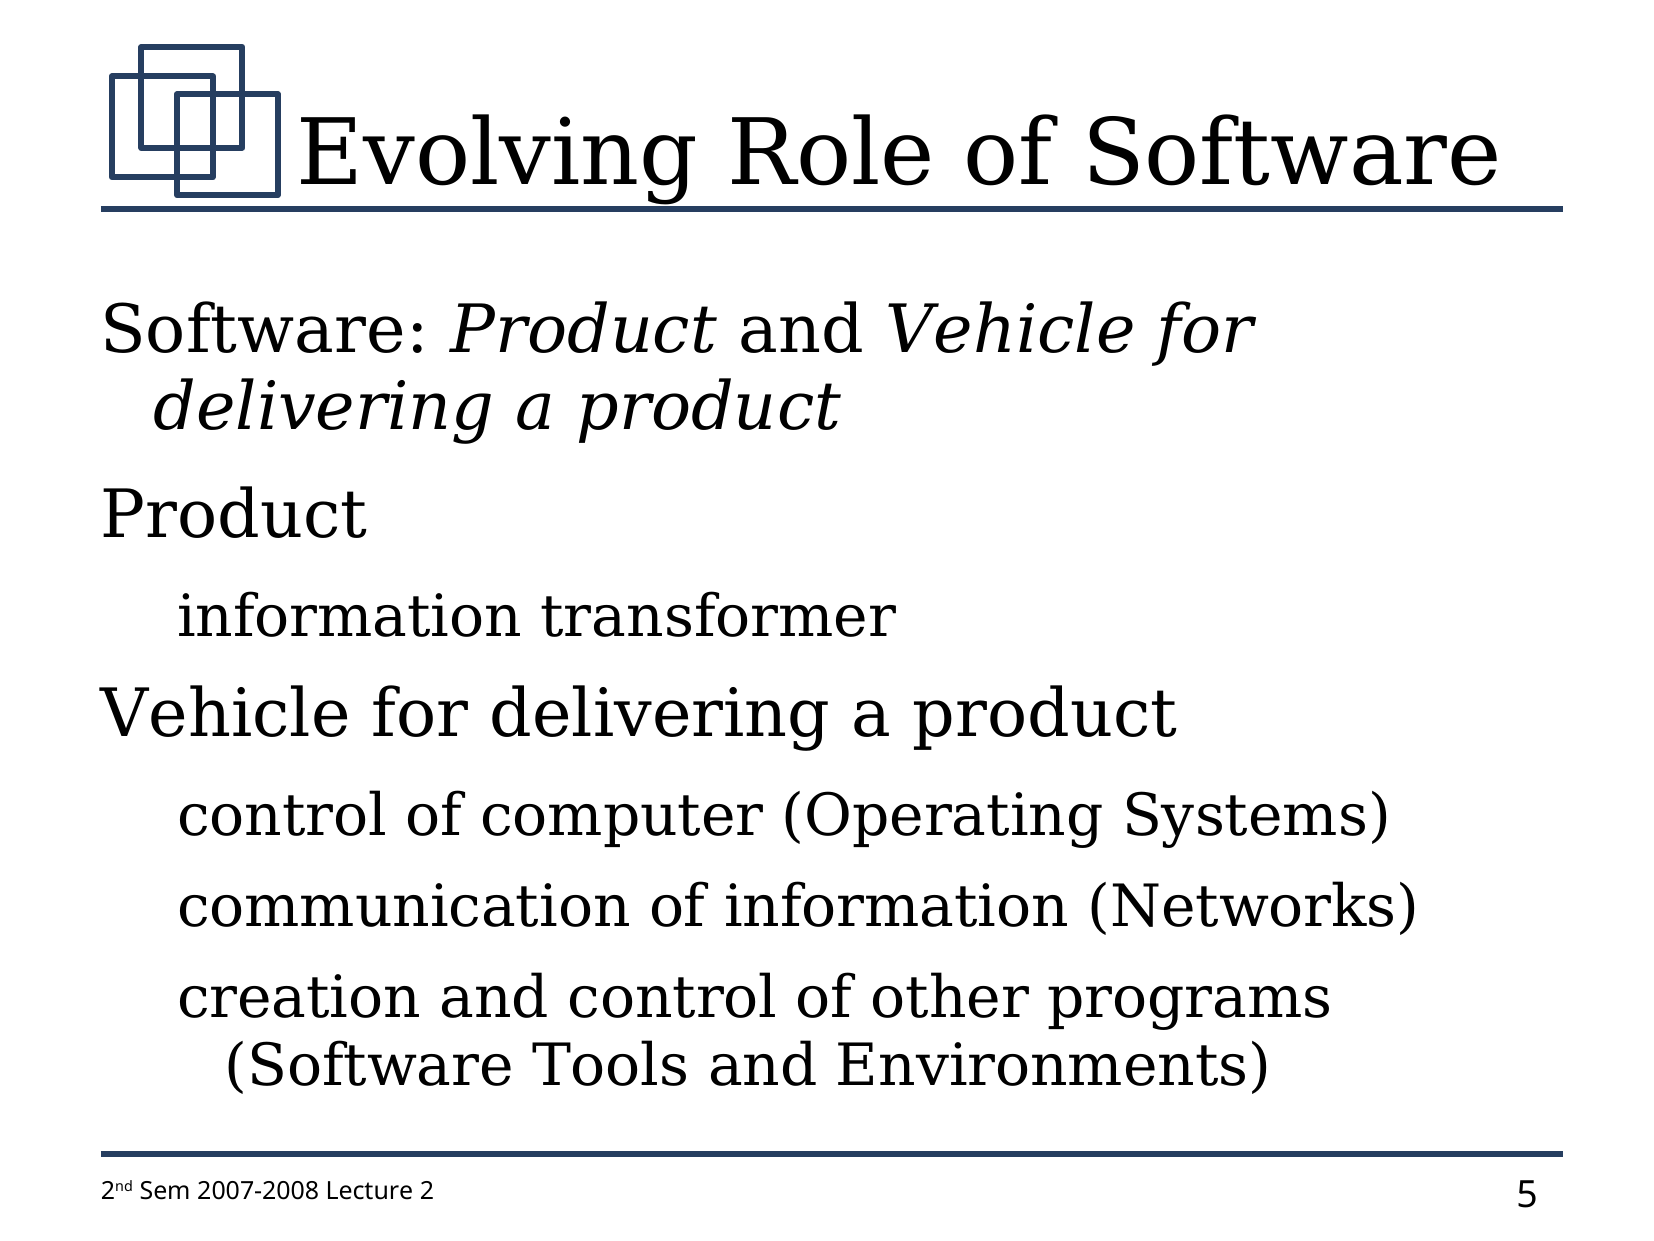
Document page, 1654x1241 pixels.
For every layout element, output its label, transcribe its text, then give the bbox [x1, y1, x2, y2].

list Software: Product and Vehicle for delivering a product Product information transformer Vehicle for delivering a product control of computer (Operating Systems) communication of information (Networks) creation and control of other programs (Software Tools and Environments) [82, 290, 1571, 1109]
title Evolving Role of Software [82, 49, 1571, 257]
